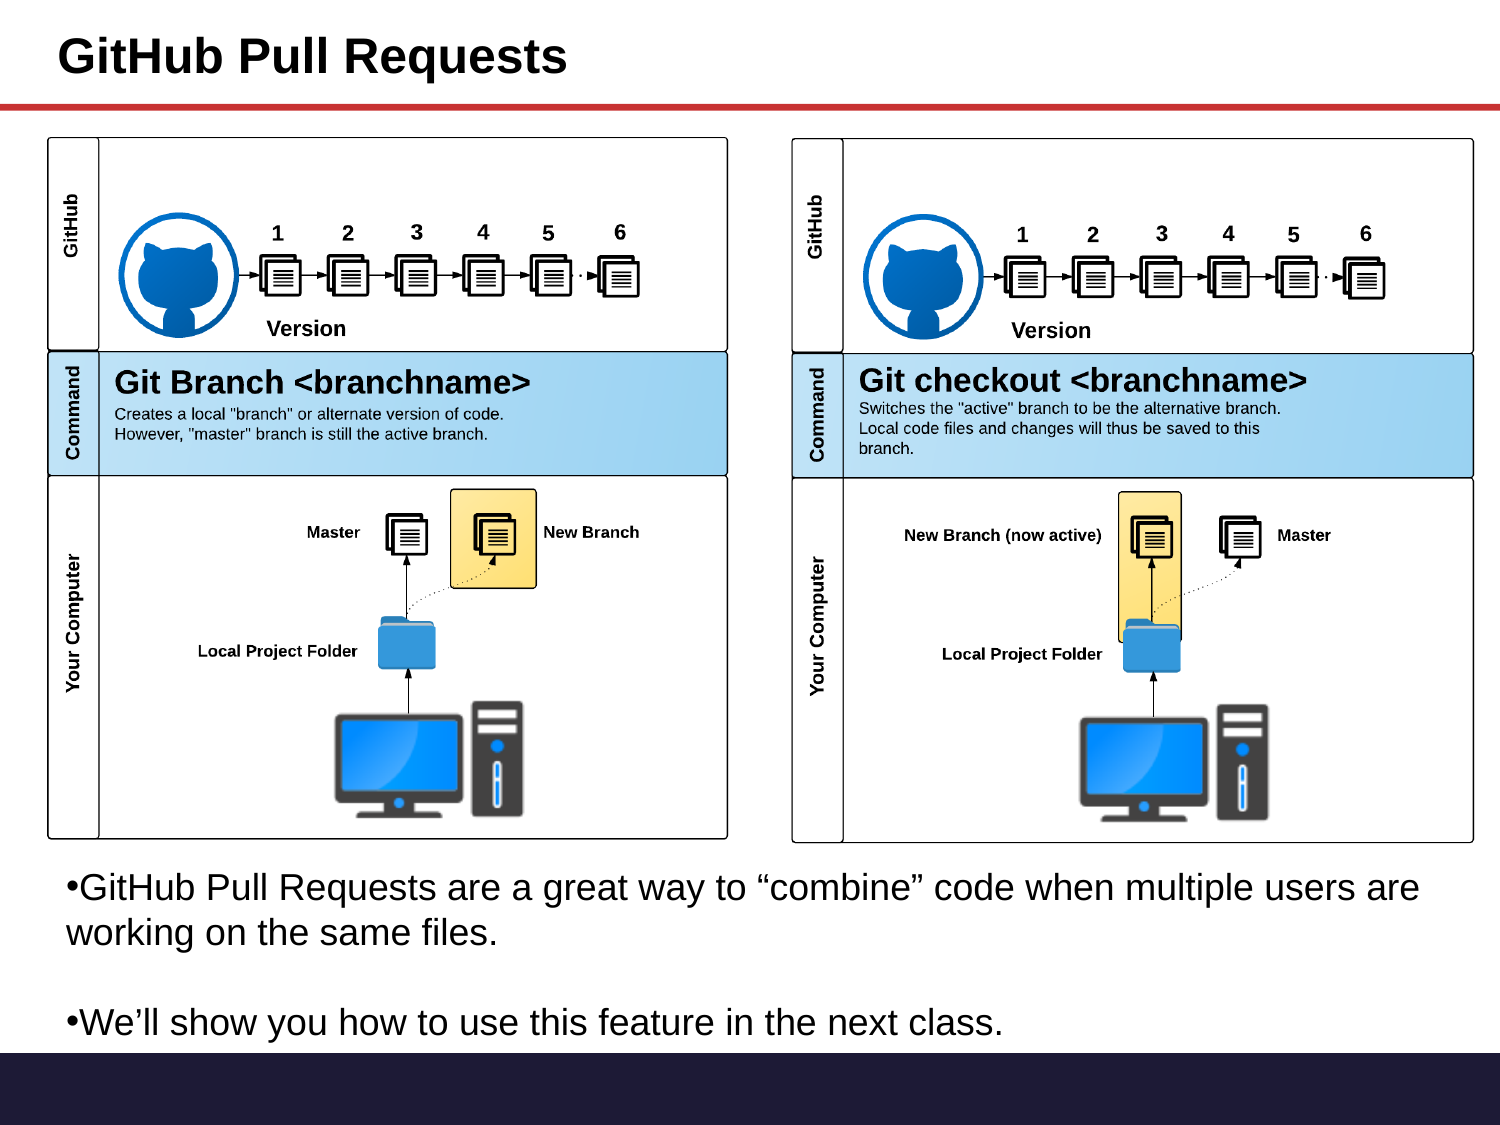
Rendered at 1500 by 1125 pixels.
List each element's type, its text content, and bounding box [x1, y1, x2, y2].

picture [10, 112, 752, 852]
text_box GitHub Pull Requests are a great way to “combine” code when multiple users are working on the same files. We’ll show you how to use this feature in the next class. [58, 855, 1444, 1051]
text_box GitHub Pull Requests [49, 16, 1163, 91]
picture [754, 114, 1498, 852]
